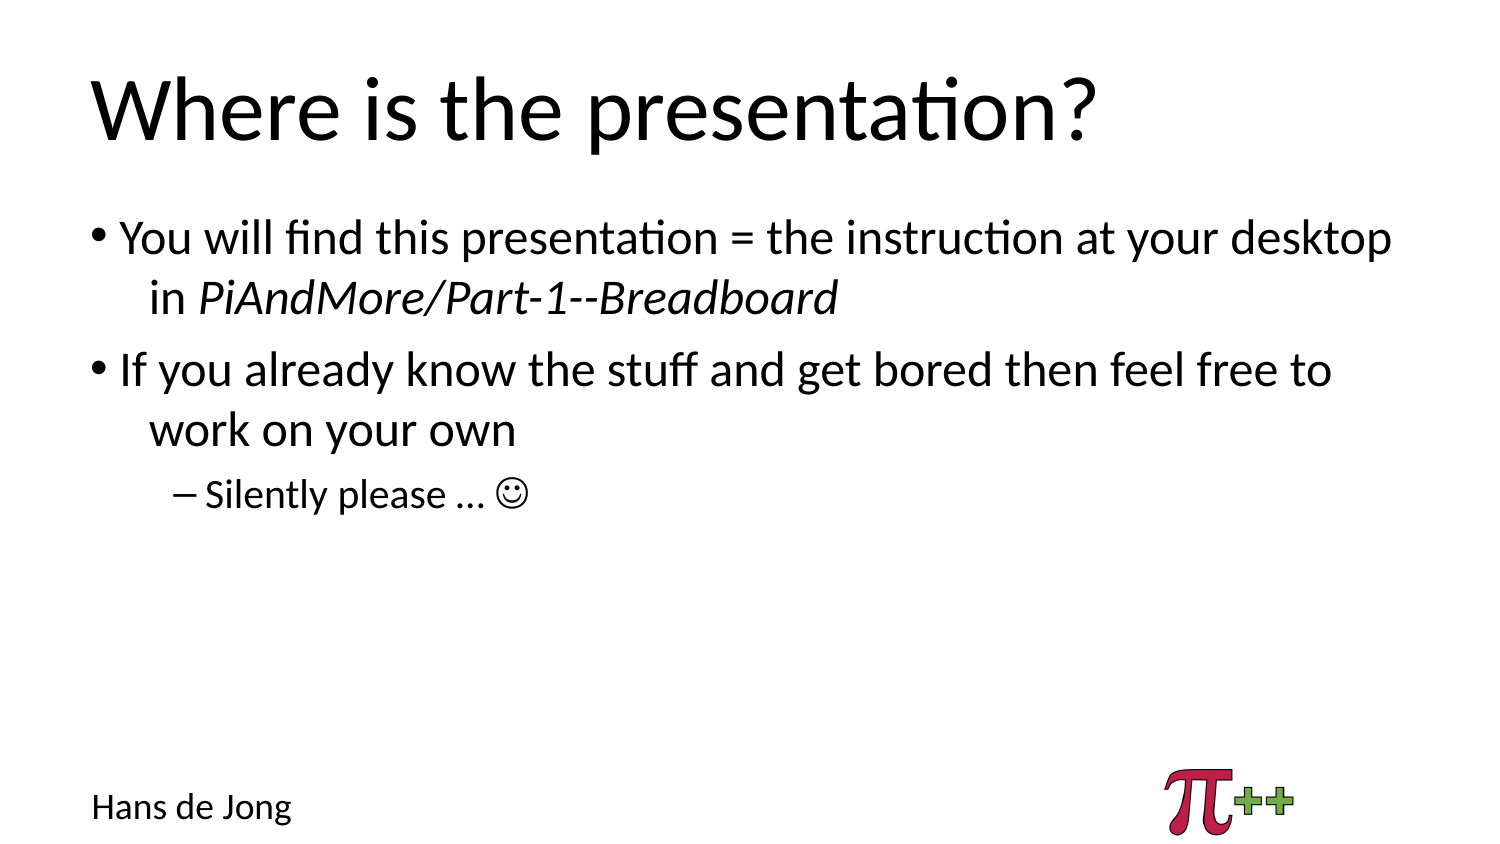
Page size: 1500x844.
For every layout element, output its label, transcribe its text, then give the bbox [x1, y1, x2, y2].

title Where is the presentation? [75, 33, 1426, 175]
list You will find this presentation = the instruction at your desktop in PiAndMore/Part-1--Breadboard If you already know the stuff and get bored then feel free to work on your own Silently please …  [75, 196, 1426, 754]
